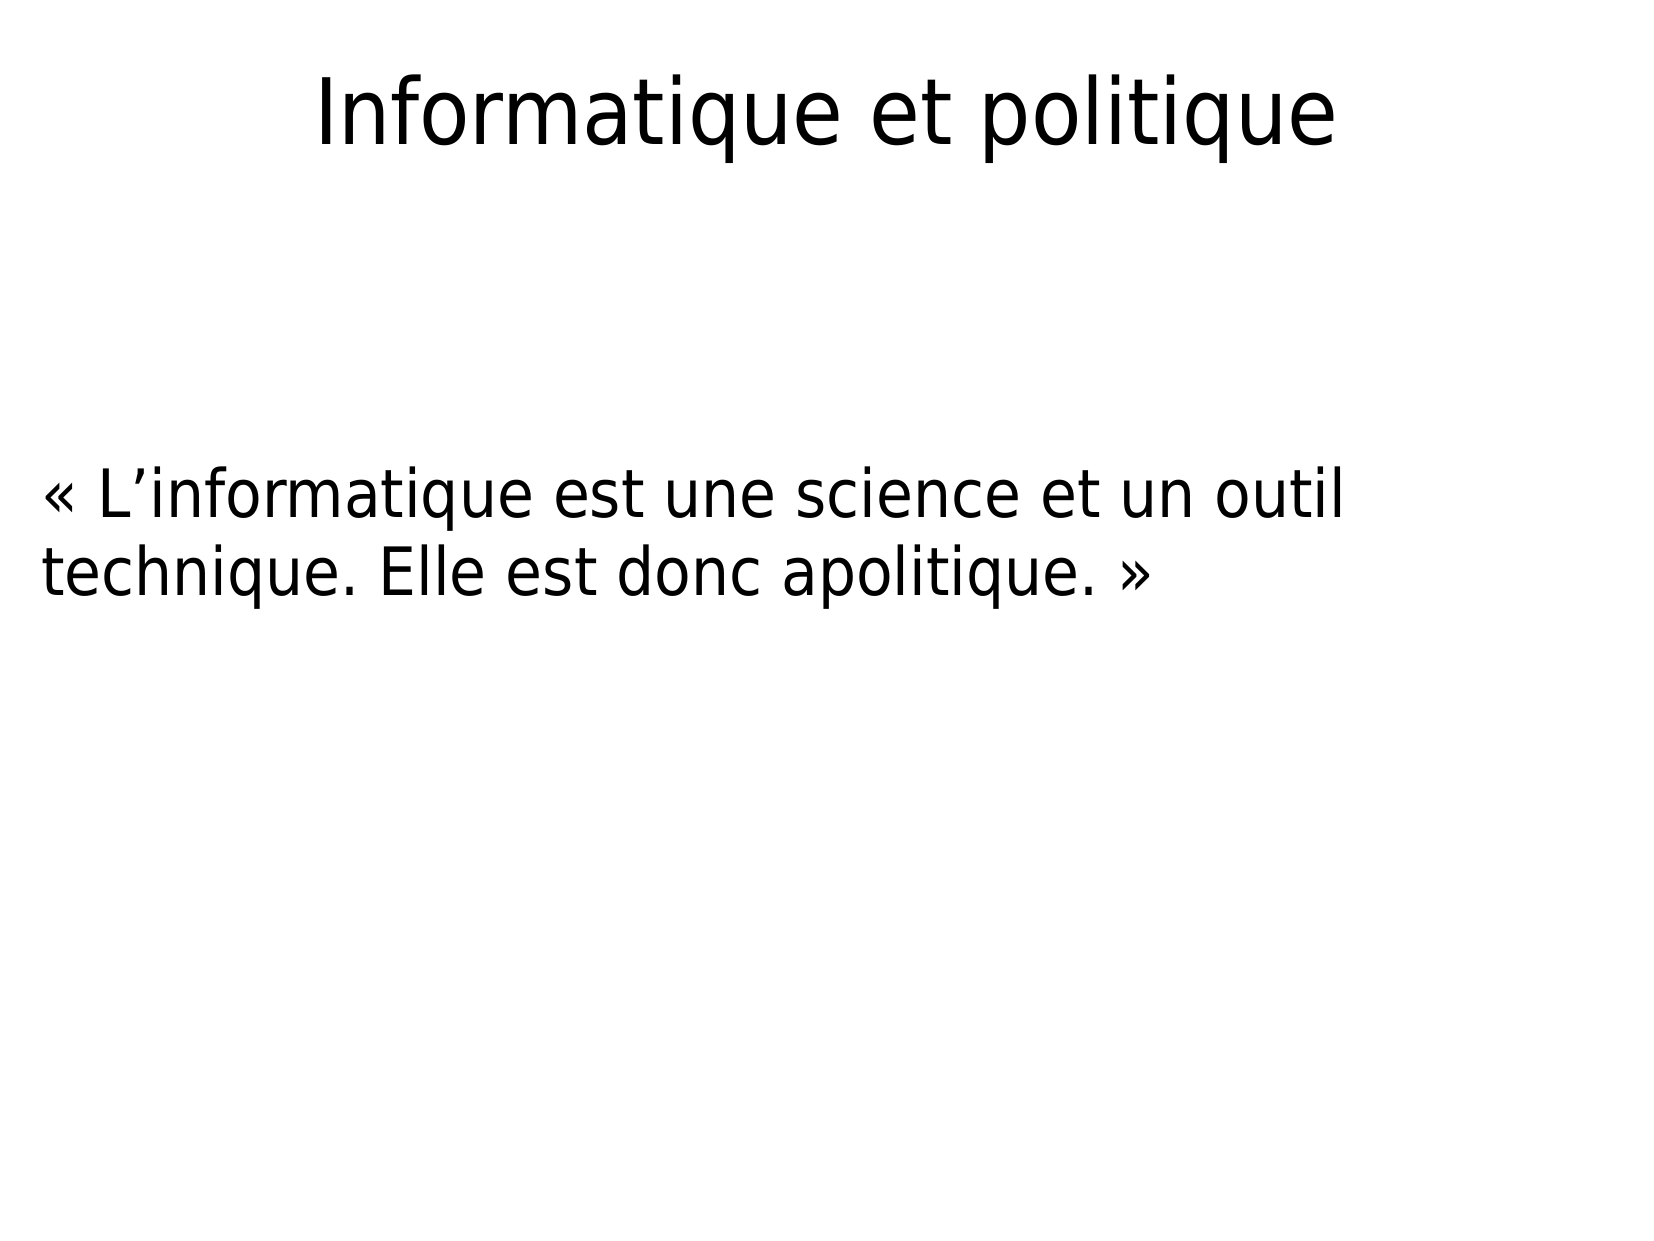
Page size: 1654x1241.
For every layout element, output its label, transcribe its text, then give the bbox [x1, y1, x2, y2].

title « L’informatique est une science et un outil technique. Elle est donc apolitique. » [41, 222, 1613, 1183]
title Informatique et politique [41, 12, 1613, 214]
